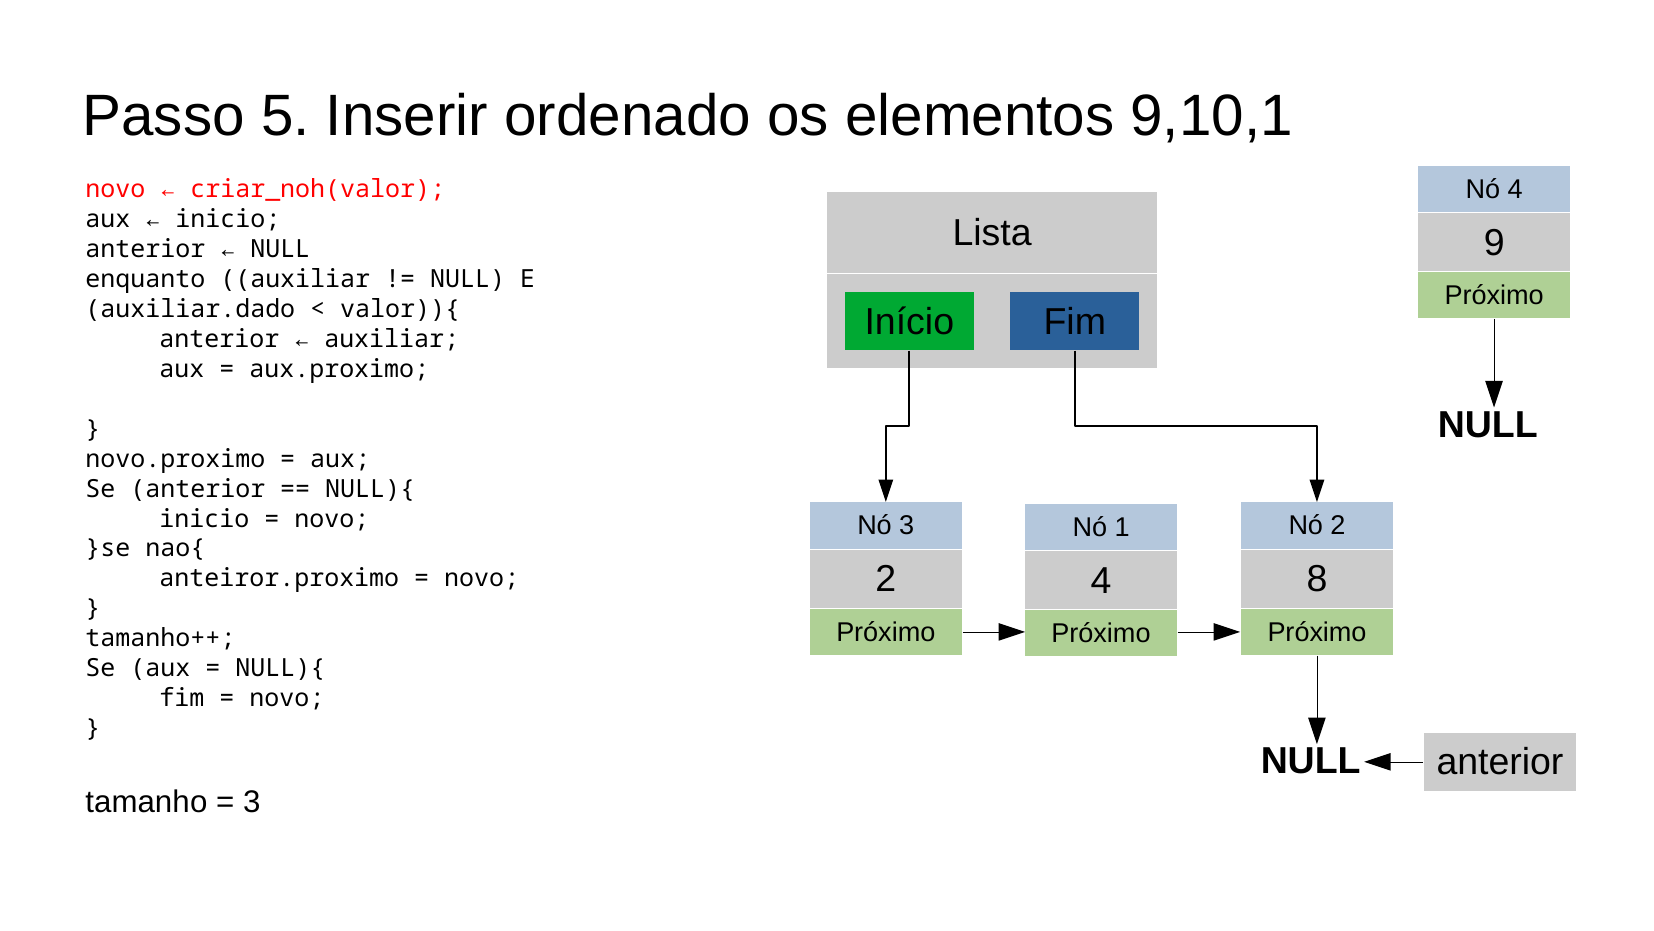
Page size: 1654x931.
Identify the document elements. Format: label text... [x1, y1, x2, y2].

text_box Nó 2 [1240, 501, 1394, 550]
text_box NULL [1423, 395, 1553, 453]
text_box Próximo [1417, 271, 1571, 319]
text_box tamanho = 3 [70, 779, 276, 827]
text_box Nó 1 [1024, 503, 1178, 551]
text_box Fim [1009, 291, 1140, 351]
text_box 4 [1024, 551, 1178, 609]
text_box Nó 3 [809, 501, 963, 550]
text_box Próximo [1024, 609, 1178, 657]
text_box 8 [1240, 550, 1394, 608]
text_box 2 [809, 550, 963, 608]
text_box 9 [1417, 213, 1571, 271]
text_box novo ← criar_noh(valor); aux ← inicio; anterior ← NULL enquanto ((auxiliar != NULL) E (auxiliar.dado < valor)){ anterior ← auxiliar; aux = aux.proximo; } novo.proximo = aux; Se (anterior == NULL){ inicio = novo; }se nao{ anteiror.proximo = novo; } tamanho++; Se (aux = NULL){ fim = novo; } [70, 165, 615, 779]
text_box Início [844, 291, 975, 351]
text_box anterior [1423, 732, 1577, 792]
text_box Nó 4 [1417, 165, 1571, 213]
text_box [826, 273, 1158, 369]
text_box Próximo [1240, 608, 1394, 656]
text_box NULL [1246, 732, 1376, 790]
text_box Lista [826, 191, 1158, 273]
text_box Próximo [809, 608, 963, 656]
title Passo 5. Inserir ordenado os elementos 9,10,1 [82, 37, 1571, 193]
